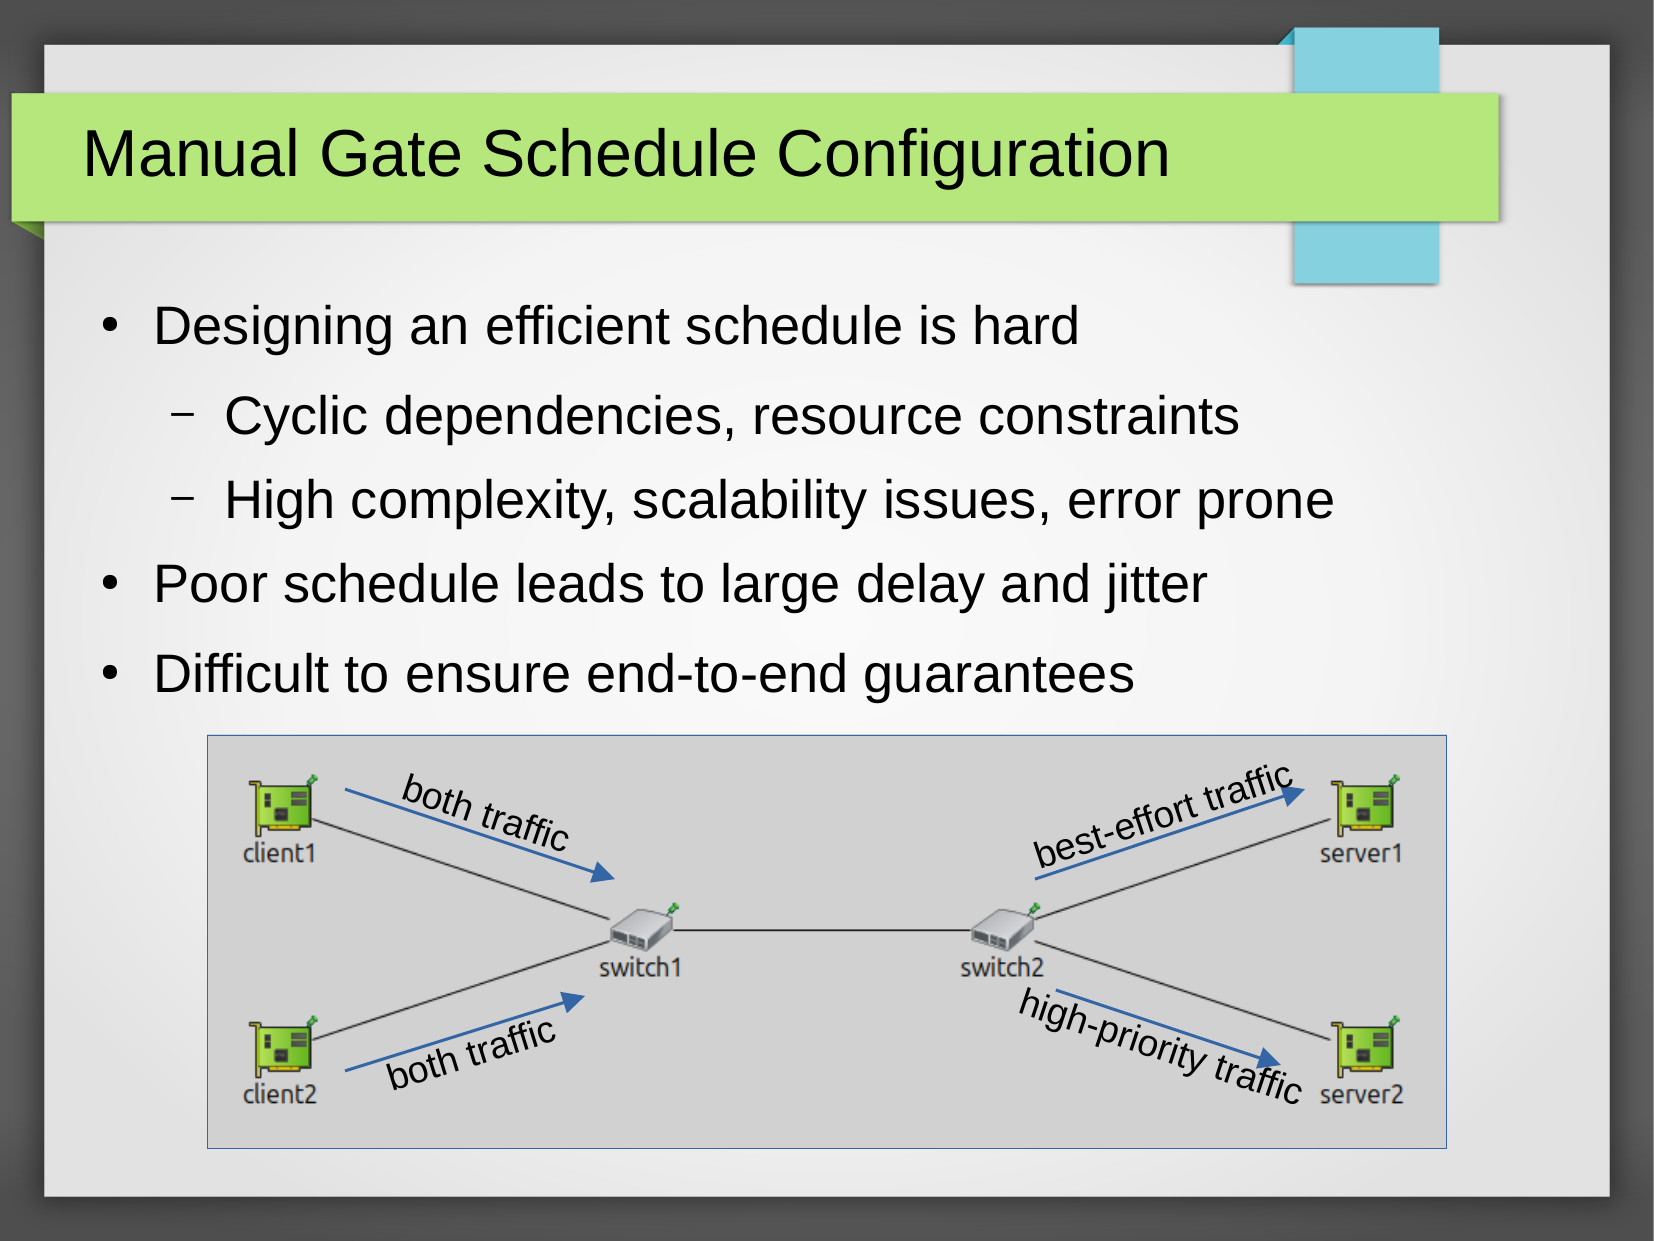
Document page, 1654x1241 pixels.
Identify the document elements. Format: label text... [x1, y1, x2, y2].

picture [0, 0, 1654, 1241]
list Designing an efficient schedule is hard Cyclic dependencies, resource constraints High complexity, scalability issues, error prone Poor schedule leads to large delay and jitter Difficult to ensure end-to-end guarantees [82, 295, 1571, 1015]
title Manual Gate Schedule Configuration [82, 94, 1264, 213]
